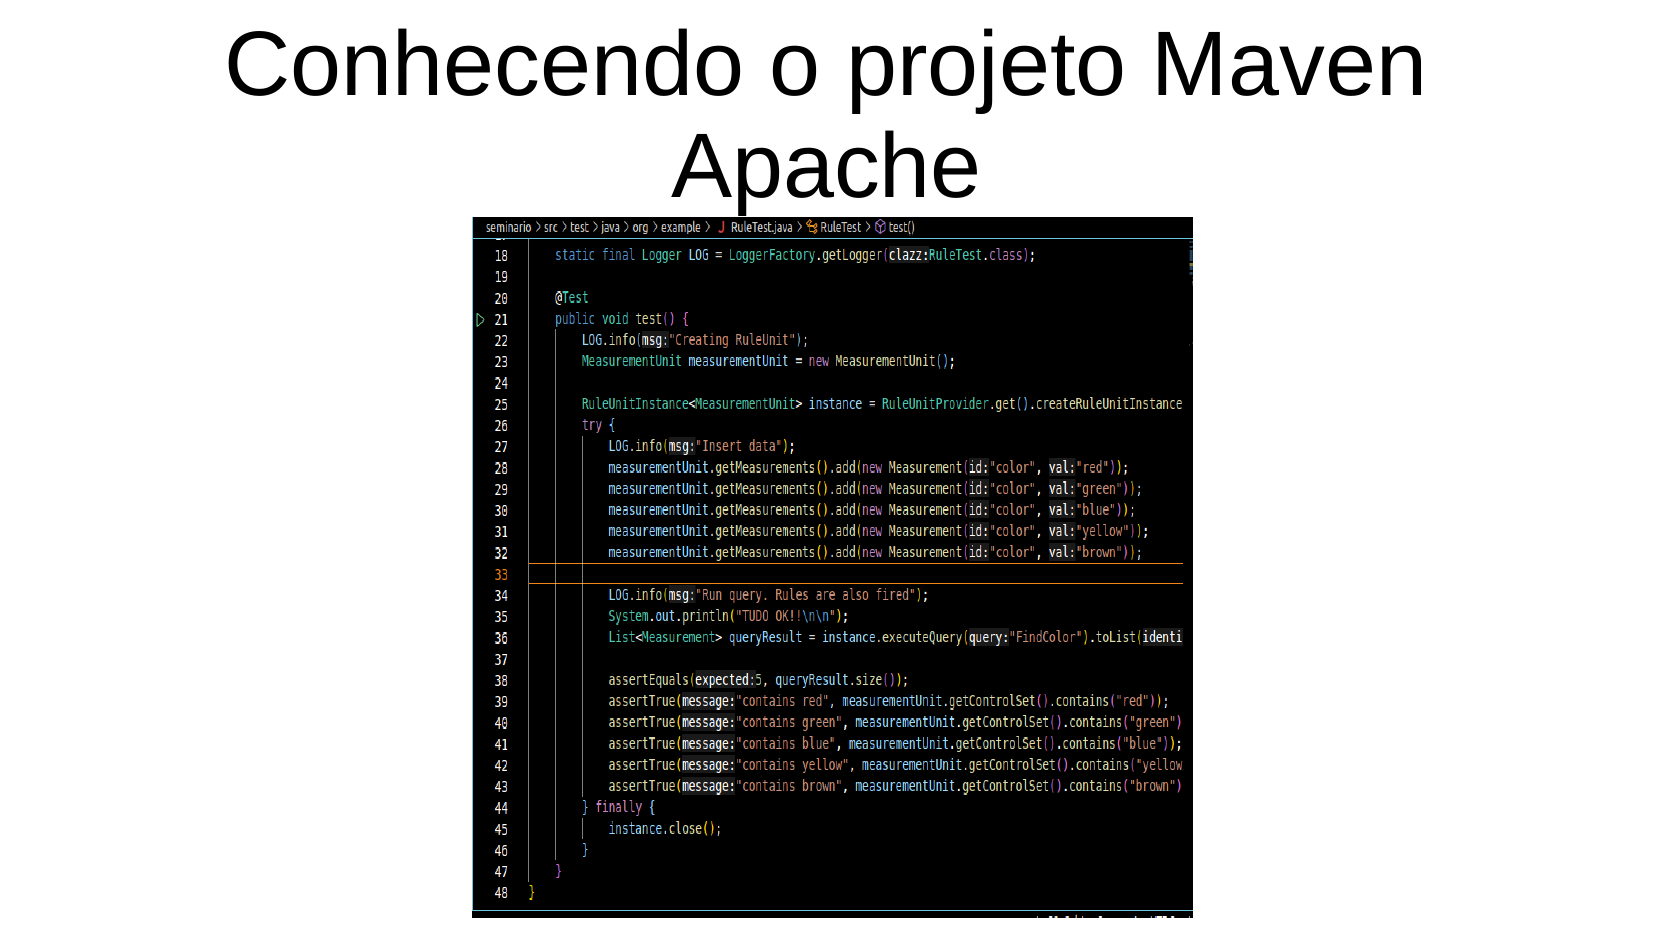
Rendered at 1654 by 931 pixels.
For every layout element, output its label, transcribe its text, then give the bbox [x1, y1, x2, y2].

picture [472, 217, 1193, 918]
title Conhecendo o projeto Maven Apache [82, 12, 1571, 218]
